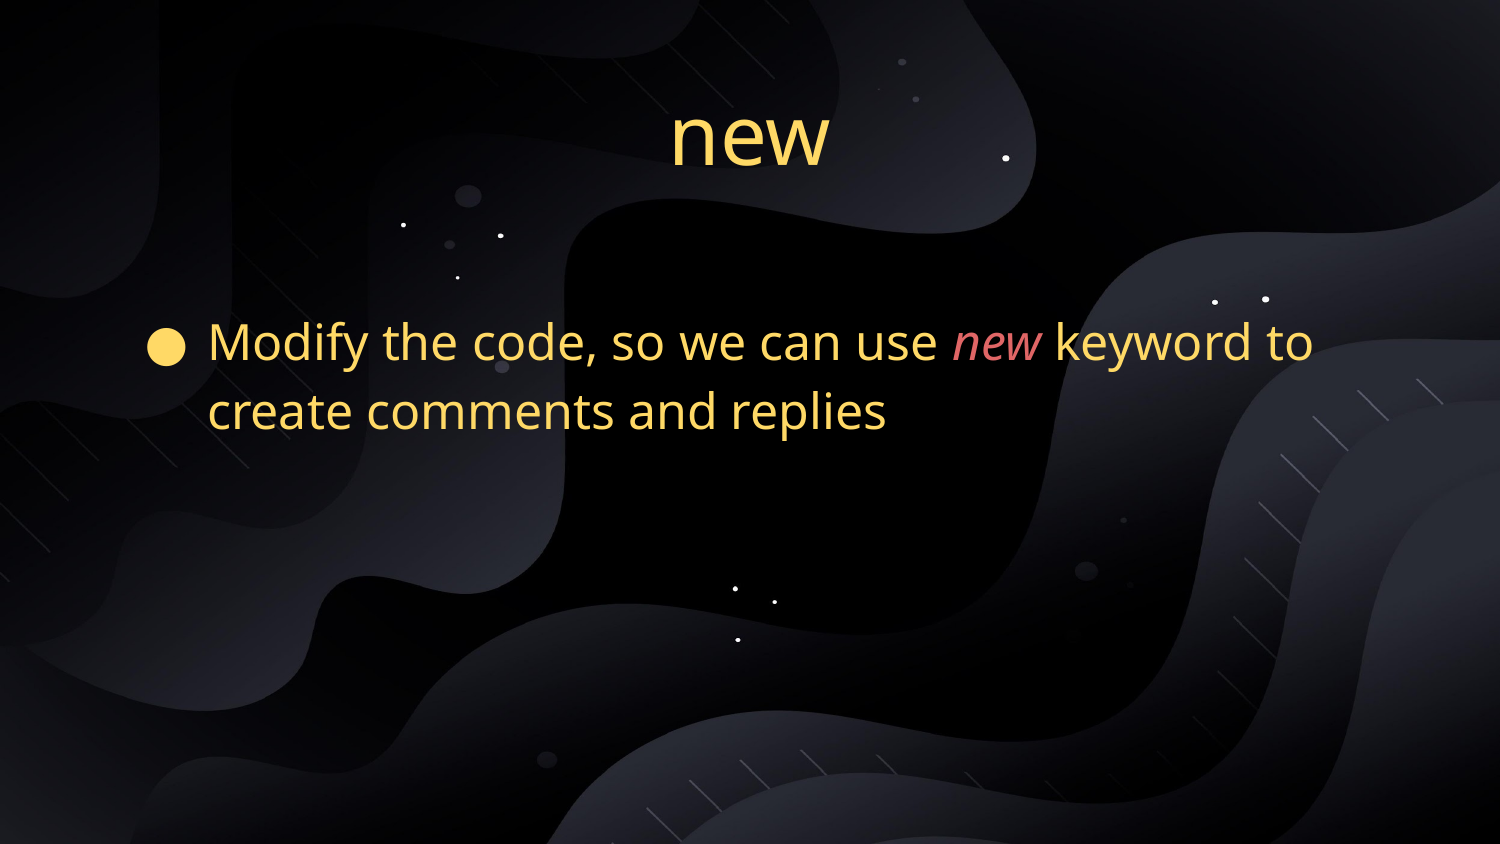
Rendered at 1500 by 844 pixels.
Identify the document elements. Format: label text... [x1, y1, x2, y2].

title new [164, 73, 1336, 190]
picture [0, 0, 1500, 844]
list Modify the code, so we can use new keyword to create comments and replies [124, 297, 1376, 462]
